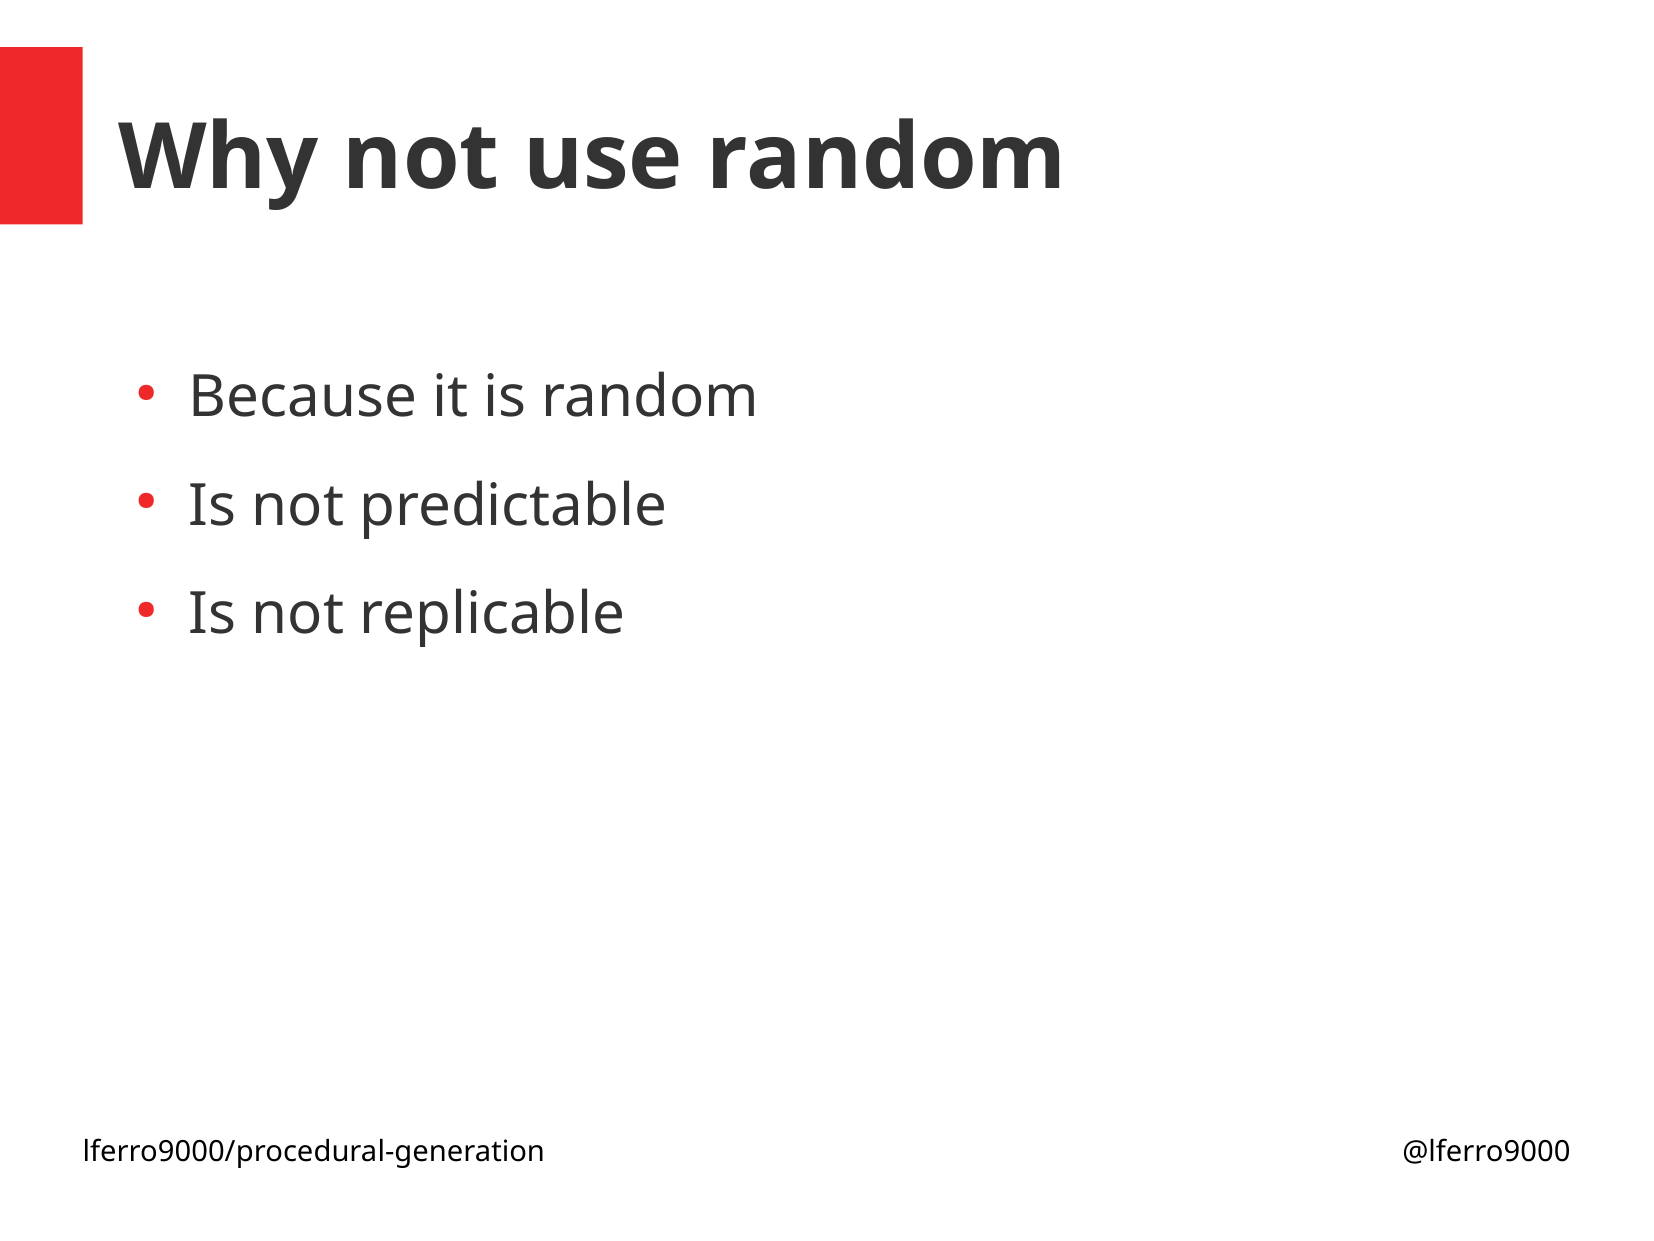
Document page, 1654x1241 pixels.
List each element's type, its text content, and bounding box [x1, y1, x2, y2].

list Because it is random Is not predictable Is not replicable [118, 354, 1536, 1074]
title Why not use random [118, 49, 1571, 257]
